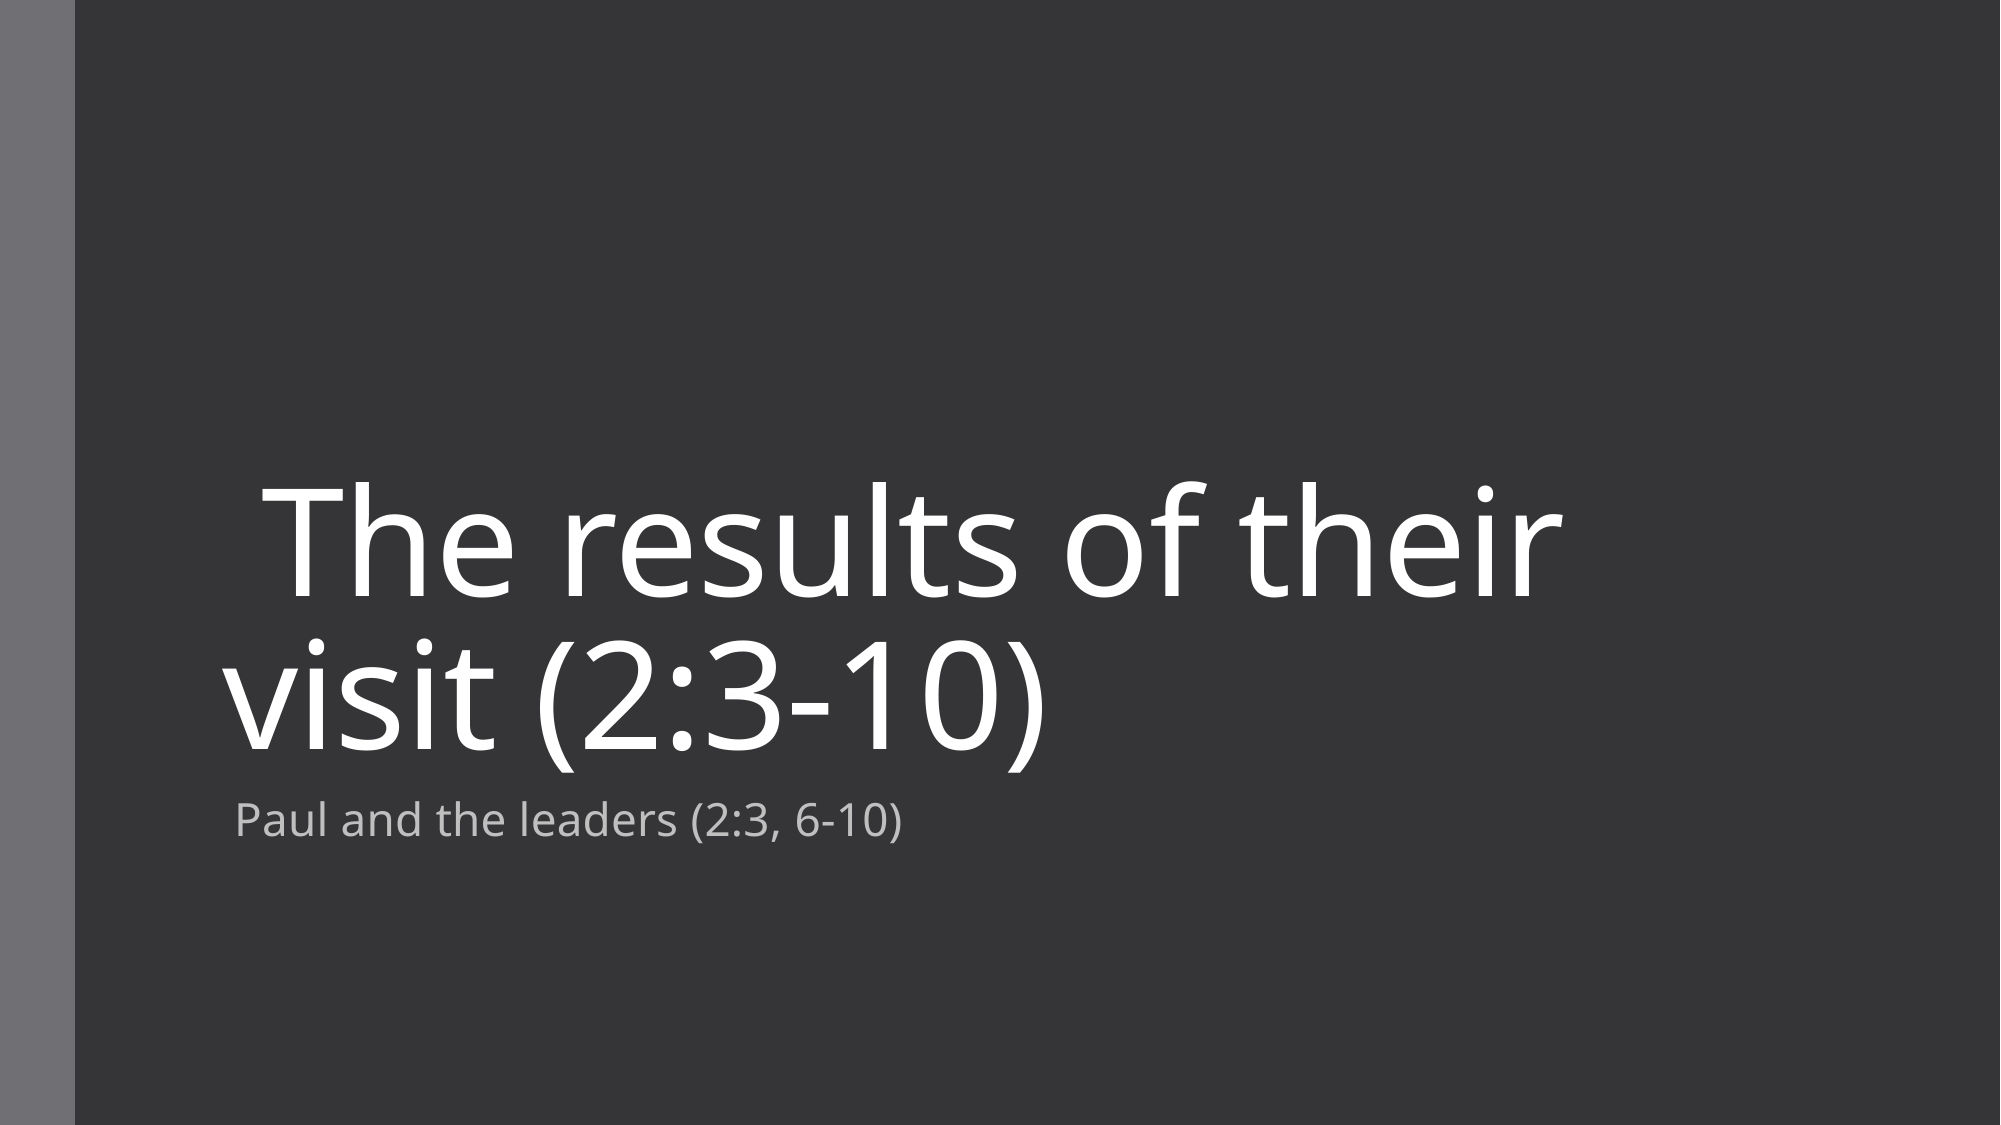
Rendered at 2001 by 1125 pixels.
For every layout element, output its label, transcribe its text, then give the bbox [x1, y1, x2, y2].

title The results of their visit (2:3-10) [206, 124, 1752, 787]
subtitle Paul and the leaders (2:3, 6-10) [206, 787, 1752, 1066]
